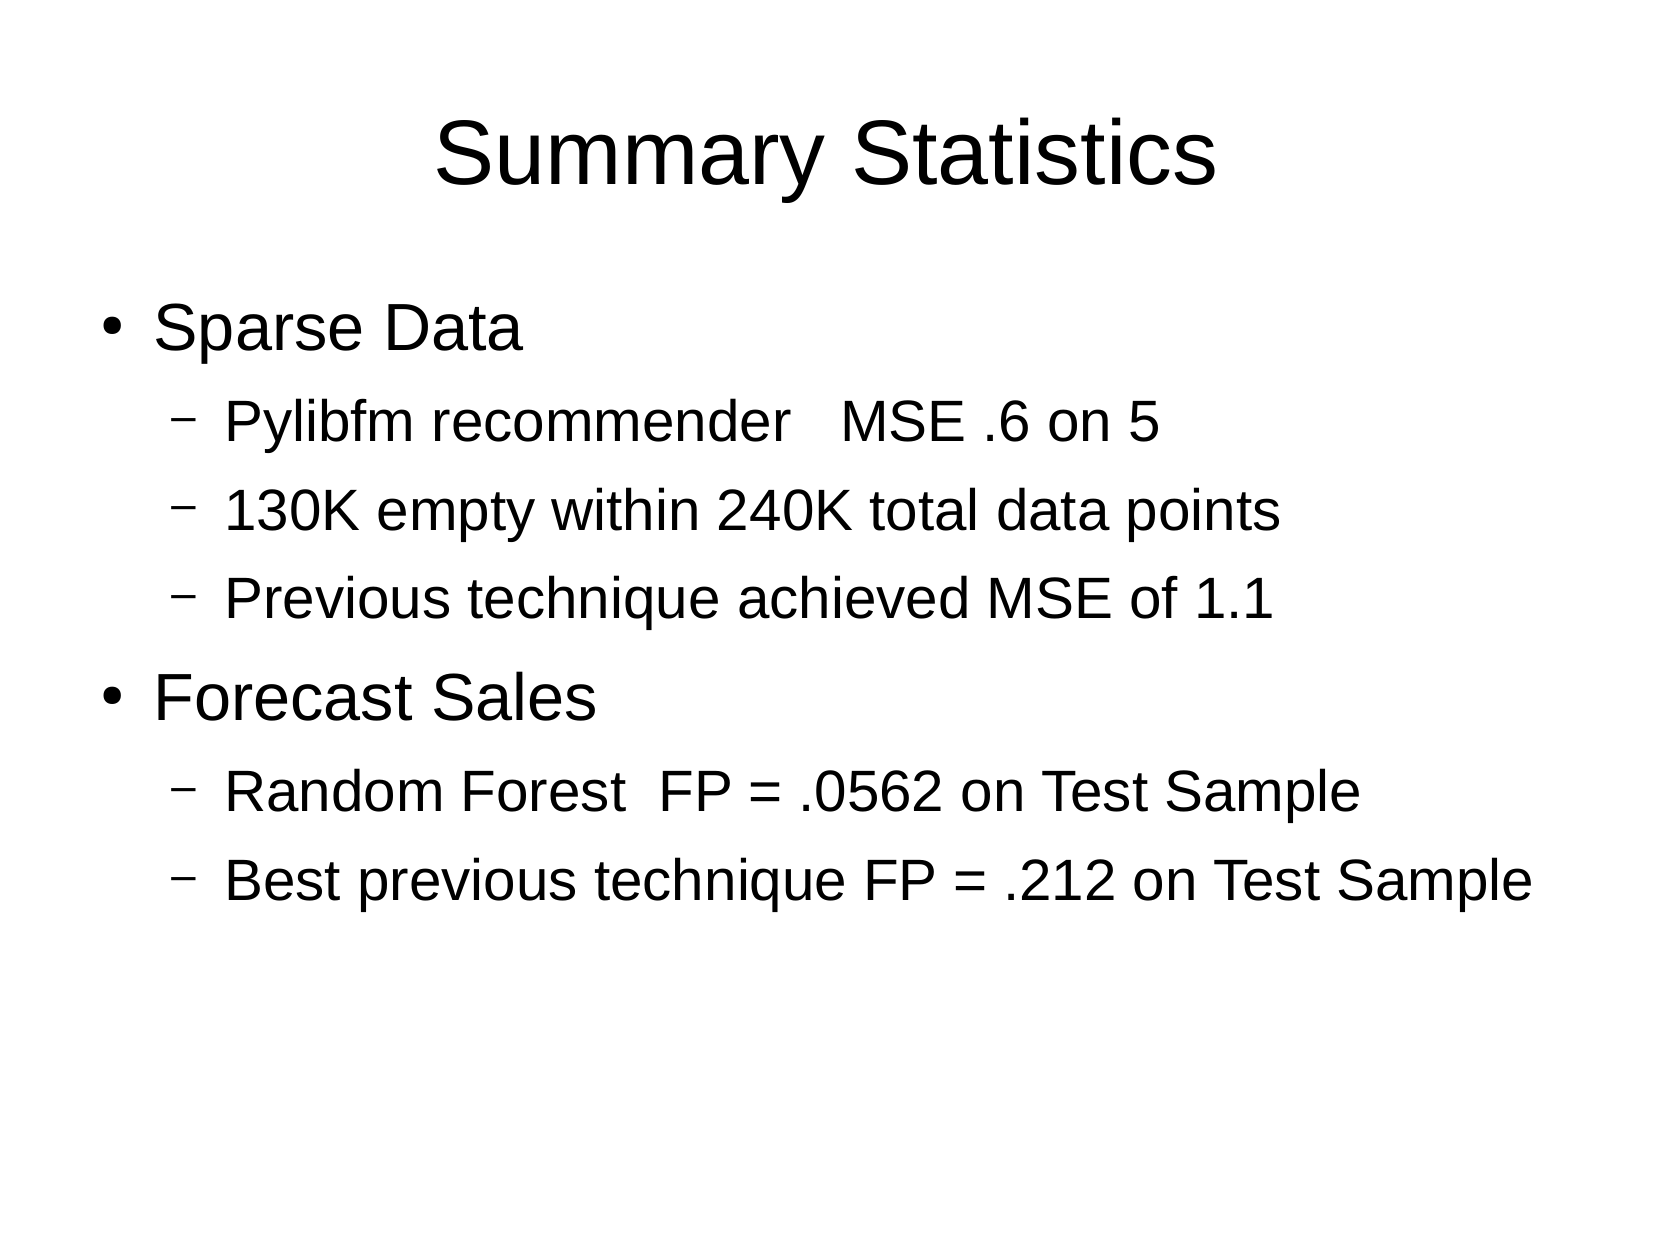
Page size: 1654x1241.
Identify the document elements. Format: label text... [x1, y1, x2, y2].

title Summary Statistics [82, 49, 1571, 257]
list Sparse Data Pylibfm recommender MSE .6 on 5 130K empty within 240K total data points Previous technique achieved MSE of 1.1 Forecast Sales Random Forest FP = .0562 on Test Sample Best previous technique FP = .212 on Test Sample [82, 290, 1571, 1010]
